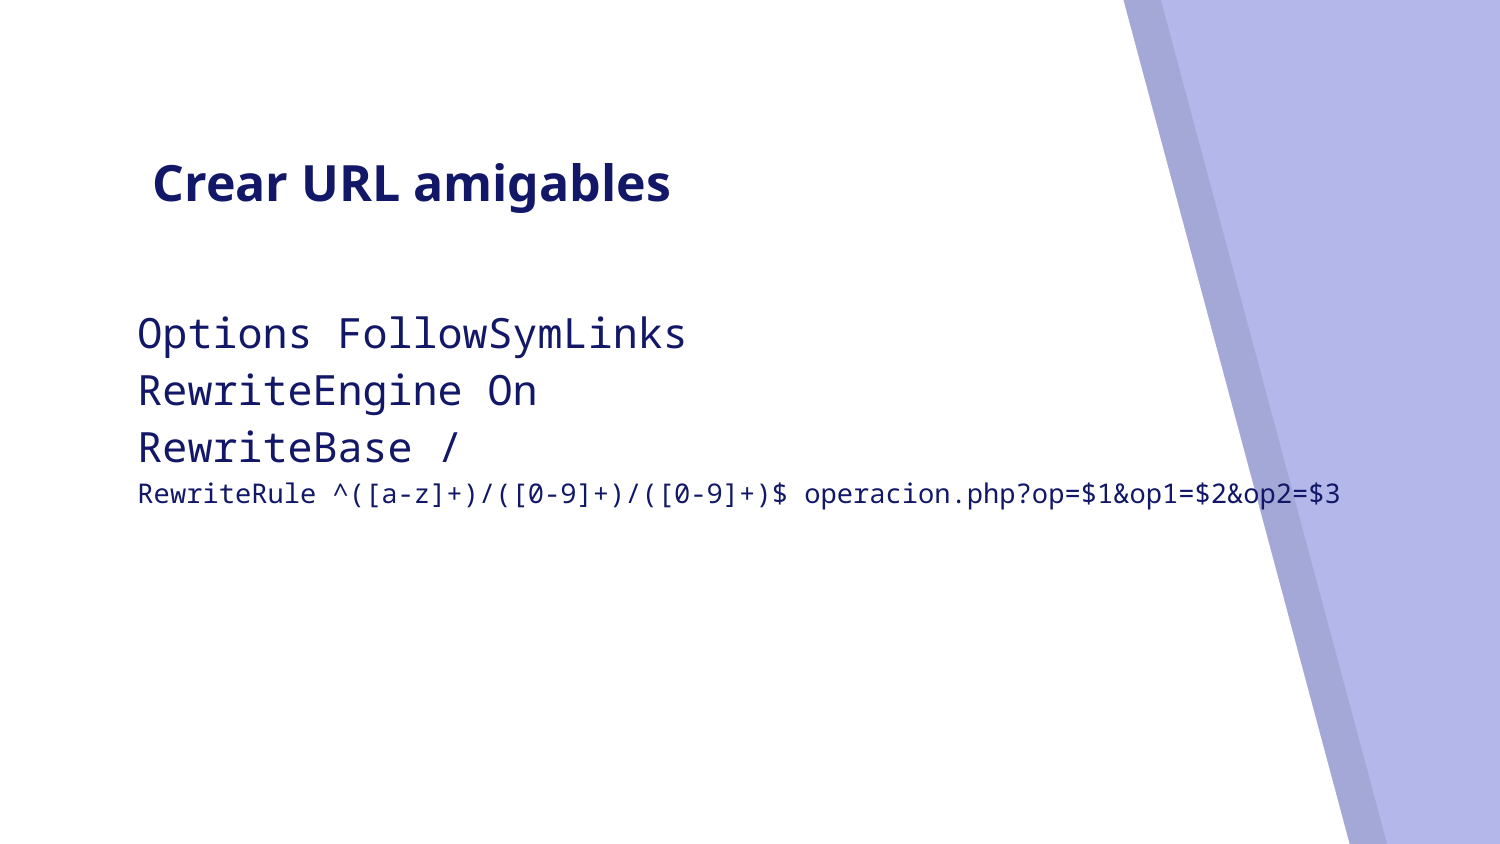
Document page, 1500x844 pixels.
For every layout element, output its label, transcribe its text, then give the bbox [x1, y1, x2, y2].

title Crear URL amigables [137, 146, 1011, 227]
text_box Options FollowSymLinks RewriteEngine On RewriteBase / RewriteRule ^([a-z]+)/([0-9]+)/([0-9]+)$ operacion.php?op=$1&op1=$2&op2=$3 [137, 246, 1394, 844]
